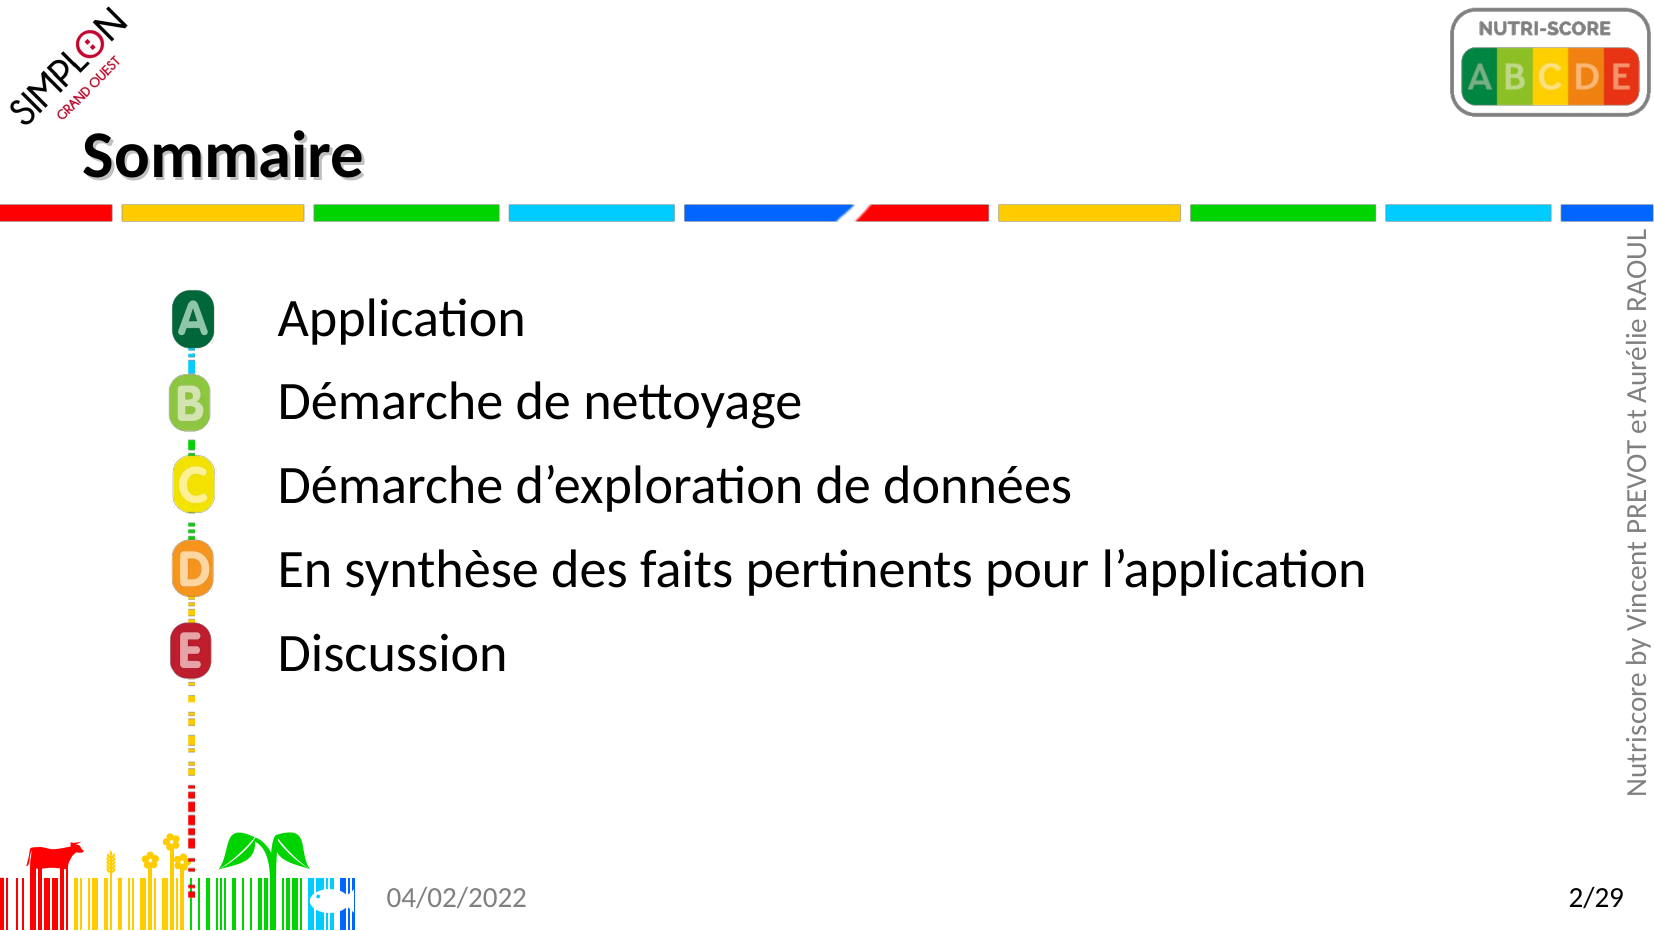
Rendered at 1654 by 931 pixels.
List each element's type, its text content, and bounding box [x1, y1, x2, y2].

picture [0, 200, 1654, 225]
picture [0, 373, 355, 930]
list Application Démarche de nettoyage Démarche d’exploration de données En synthèse des faits pertinents pour l’application Discussion [206, 295, 1577, 827]
picture [1448, 4, 1654, 119]
picture [171, 289, 215, 349]
title Sommaire [82, 108, 1571, 213]
picture [2, 2, 147, 147]
